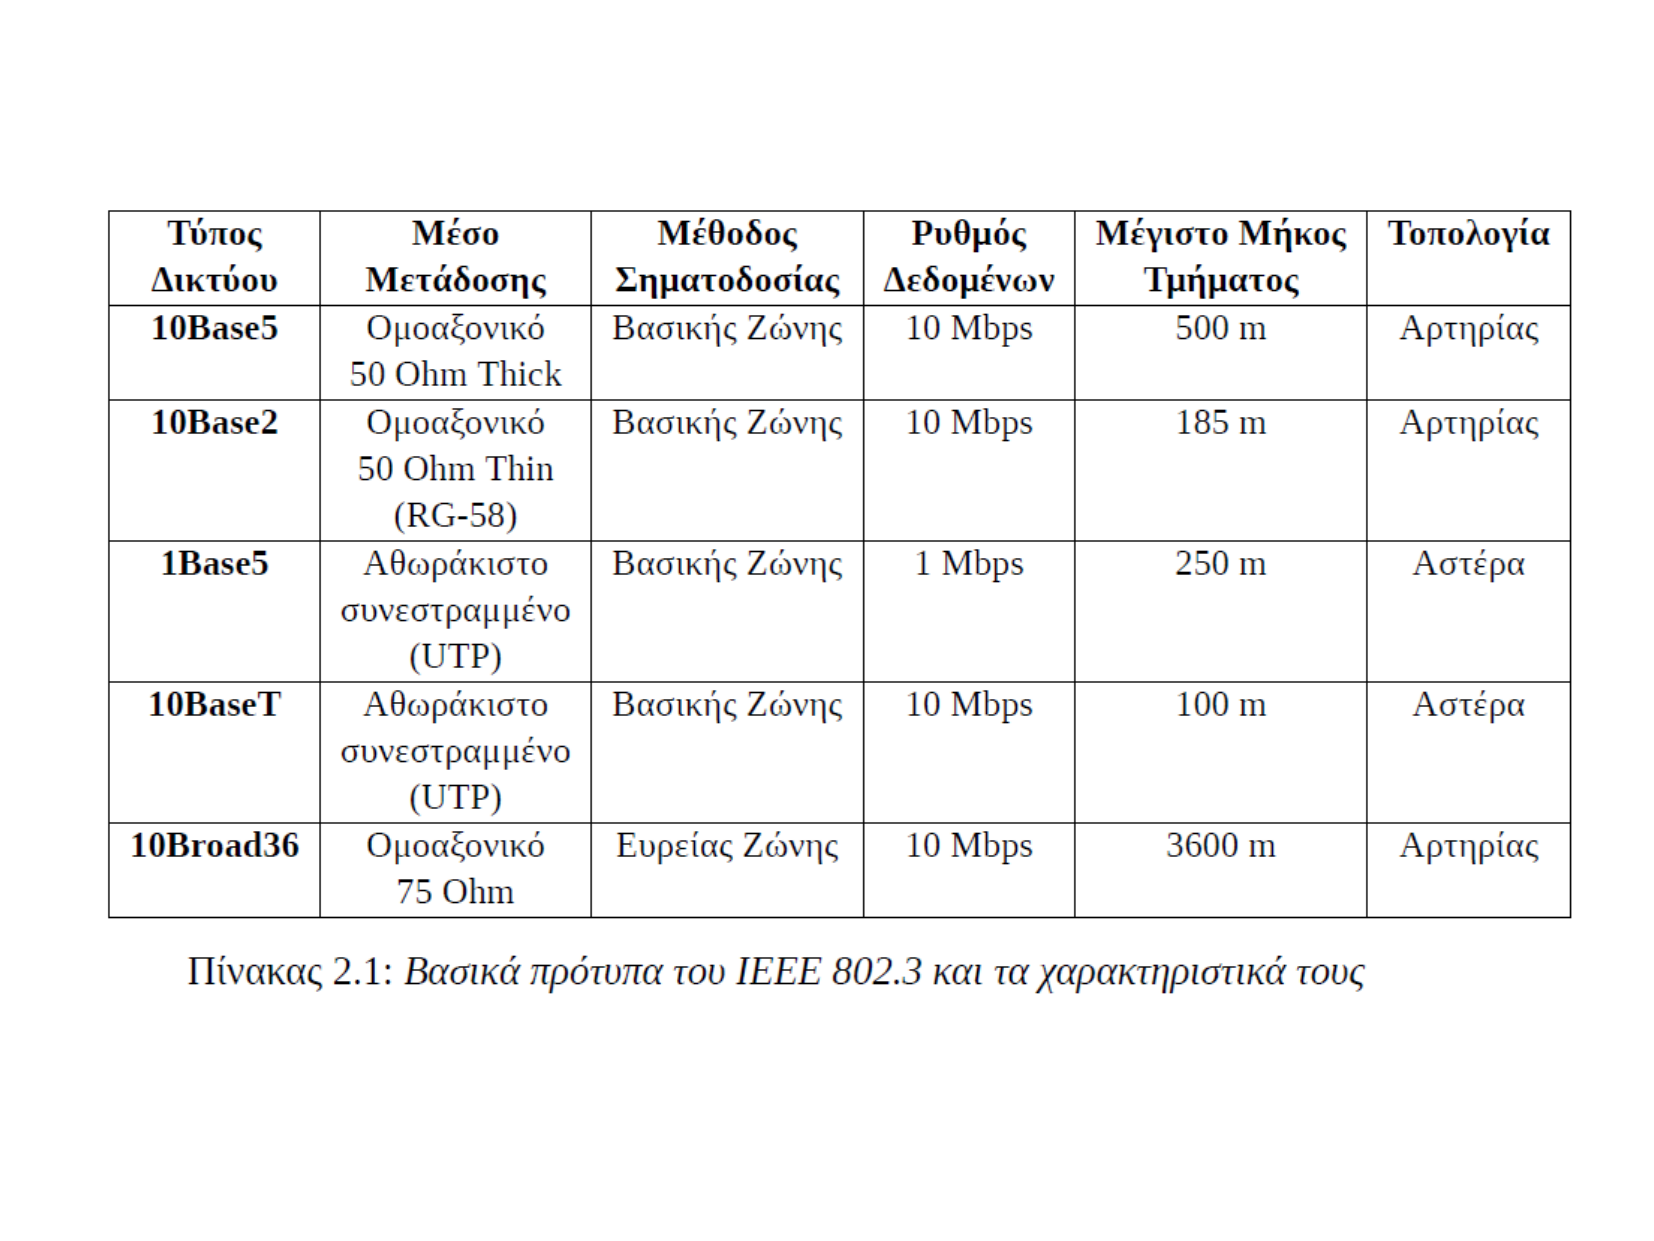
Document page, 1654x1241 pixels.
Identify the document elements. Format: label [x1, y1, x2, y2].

picture [59, 188, 1615, 1013]
